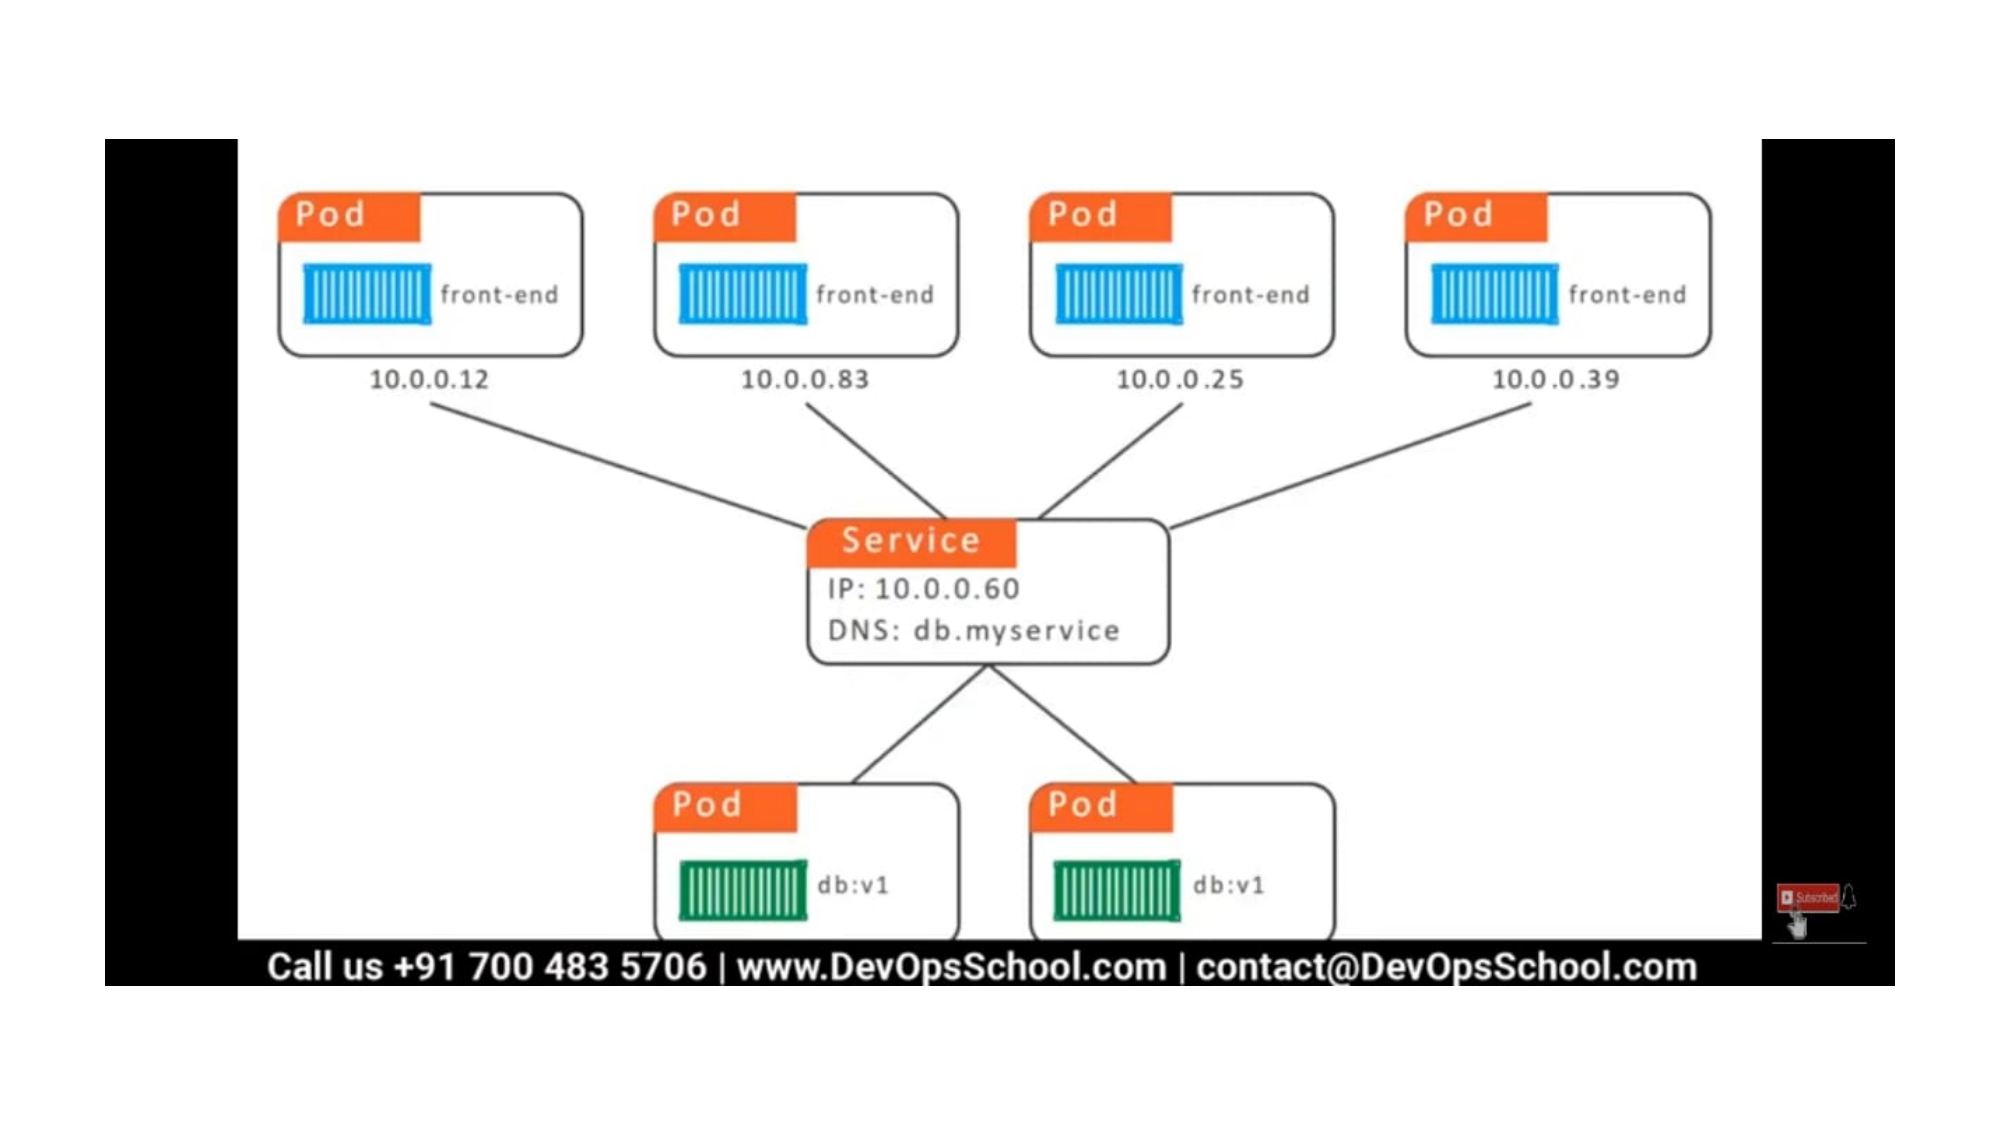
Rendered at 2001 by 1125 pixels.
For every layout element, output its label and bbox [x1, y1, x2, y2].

picture [105, 139, 1895, 986]
